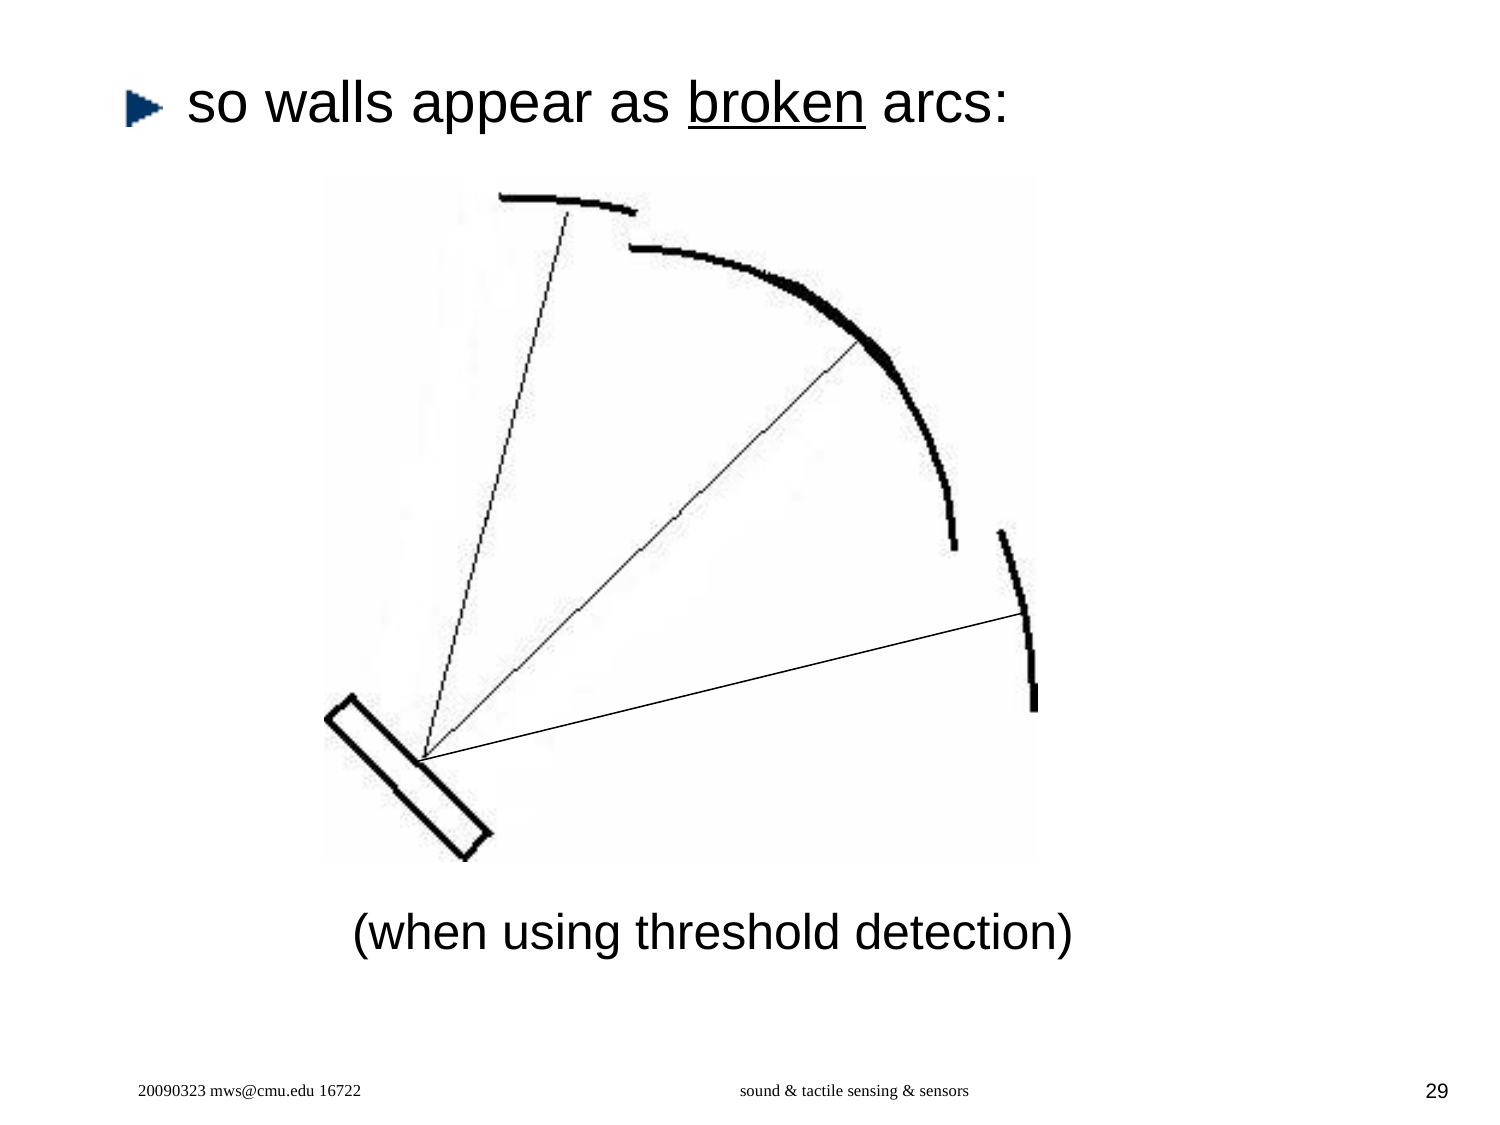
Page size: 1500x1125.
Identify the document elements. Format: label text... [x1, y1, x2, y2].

list so walls appear as broken arcs: [99, 62, 1375, 163]
picture [324, 174, 1038, 862]
text_box (when using threshold detection) [337, 891, 1090, 968]
